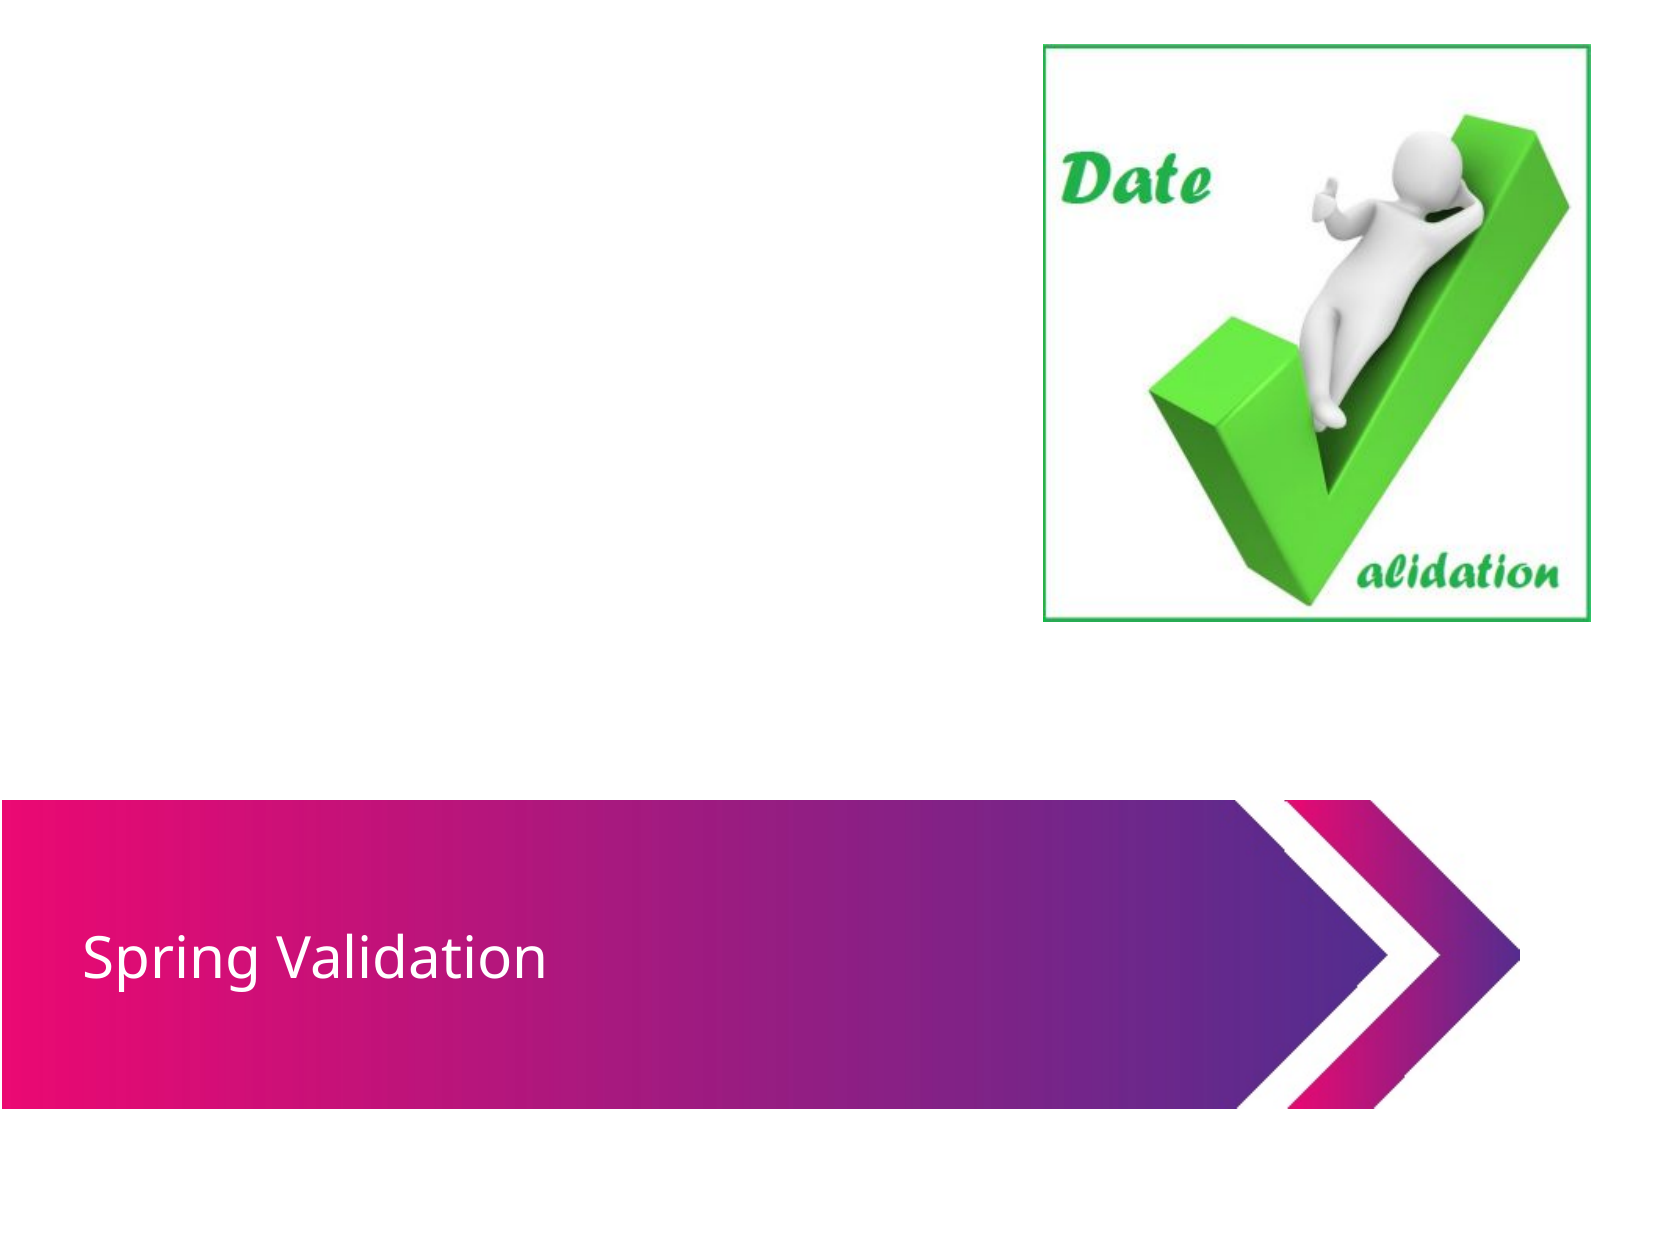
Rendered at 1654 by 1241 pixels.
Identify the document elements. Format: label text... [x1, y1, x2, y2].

picture [1043, 44, 1591, 622]
picture [2, 800, 1520, 1109]
title Spring Validation [82, 852, 1396, 1060]
